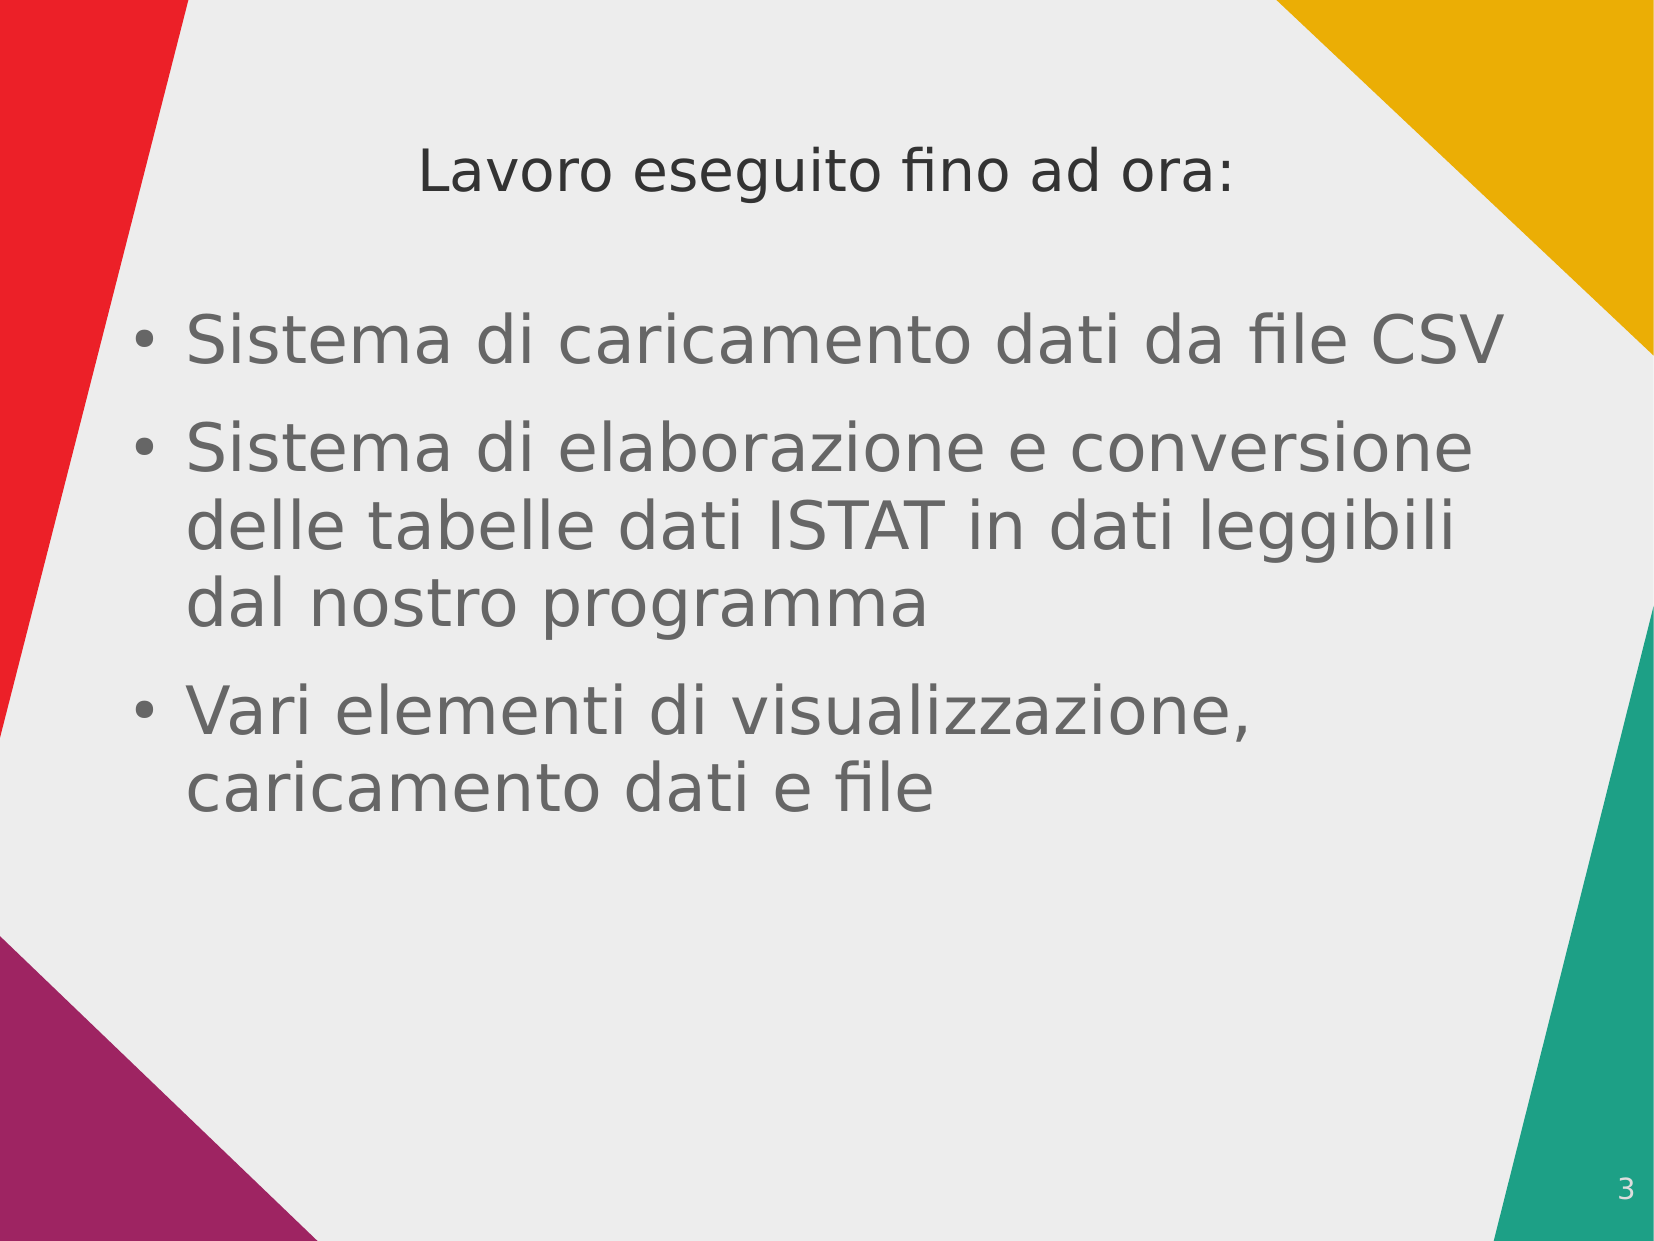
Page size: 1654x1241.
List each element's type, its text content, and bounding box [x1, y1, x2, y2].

list Sistema di caricamento dati da file CSV Sistema di elaborazione e conversione delle tabelle dati ISTAT in dati leggibili dal nostro programma Vari elementi di visualizzazione, caricamento dati e file [114, 302, 1539, 1033]
title Lavoro eseguito fino ad ora: [114, 73, 1539, 271]
